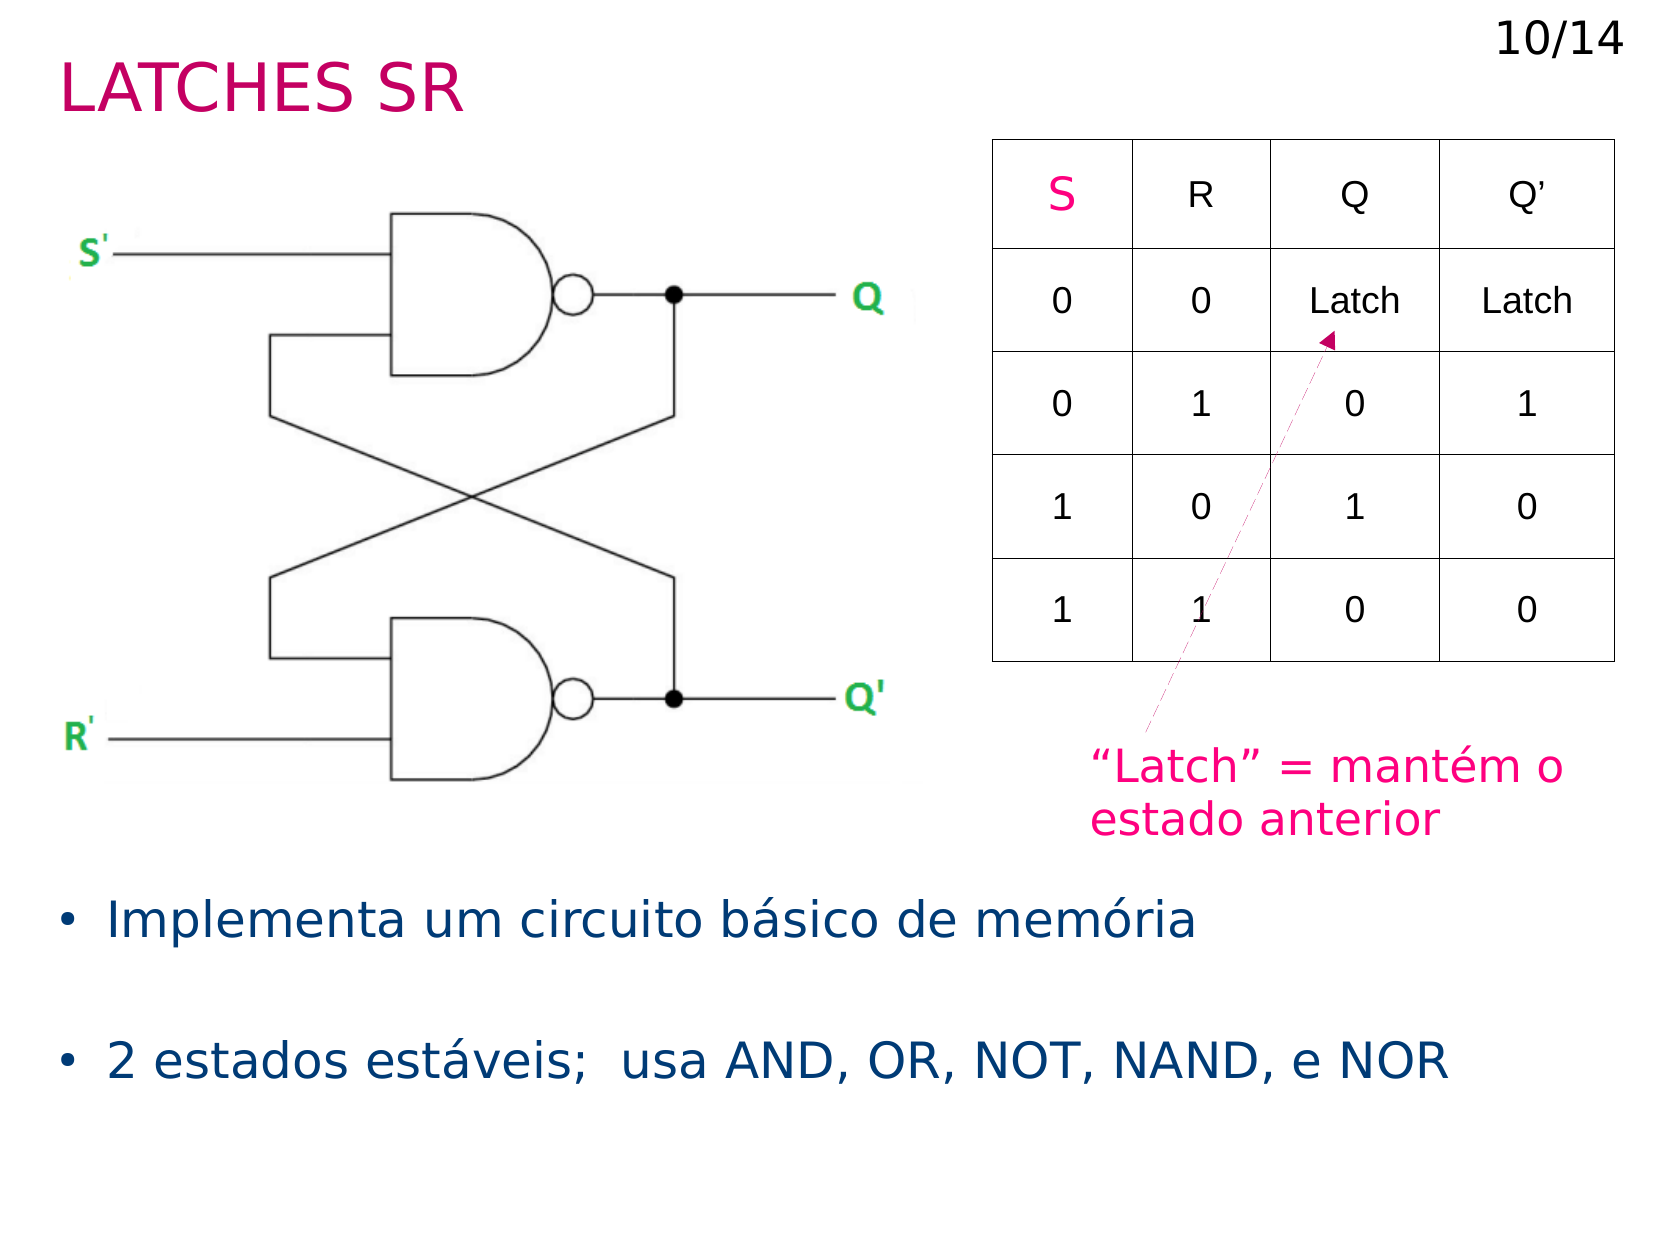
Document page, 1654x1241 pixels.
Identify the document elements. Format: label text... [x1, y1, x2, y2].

table_header S [993, 140, 1132, 248]
table_cell 0 [1440, 559, 1614, 661]
table_cell 0 [993, 352, 1132, 454]
text_box “Latch” = mantém o estado anterior [1074, 732, 1599, 854]
table_cell 0 [1440, 455, 1614, 558]
title LATCHES SR [59, 29, 1625, 148]
table_cell 0 [993, 249, 1132, 351]
table_header Q’ [1440, 140, 1614, 248]
table_cell 1 [1440, 352, 1614, 454]
table_cell 1 [1271, 455, 1439, 558]
table_cell 0 [1133, 249, 1270, 351]
table_cell Latch [1440, 249, 1614, 351]
table_cell 1 [993, 455, 1132, 558]
picture [35, 154, 977, 827]
table_cell Latch [1271, 249, 1439, 351]
table_cell 0 [1271, 559, 1439, 661]
table_cell 1 [993, 559, 1132, 661]
table_cell 1 [1133, 559, 1270, 661]
table_cell 1 [1133, 352, 1270, 454]
list Implementa um circuito básico de memória 2 estados estáveis; usa AND, OR, NOT, NAND, e NOR [59, 862, 1625, 1211]
table_header Q [1271, 140, 1439, 248]
table_cell 0 [1133, 455, 1270, 558]
table_header R [1133, 140, 1270, 248]
table_cell 0 [1271, 352, 1439, 454]
